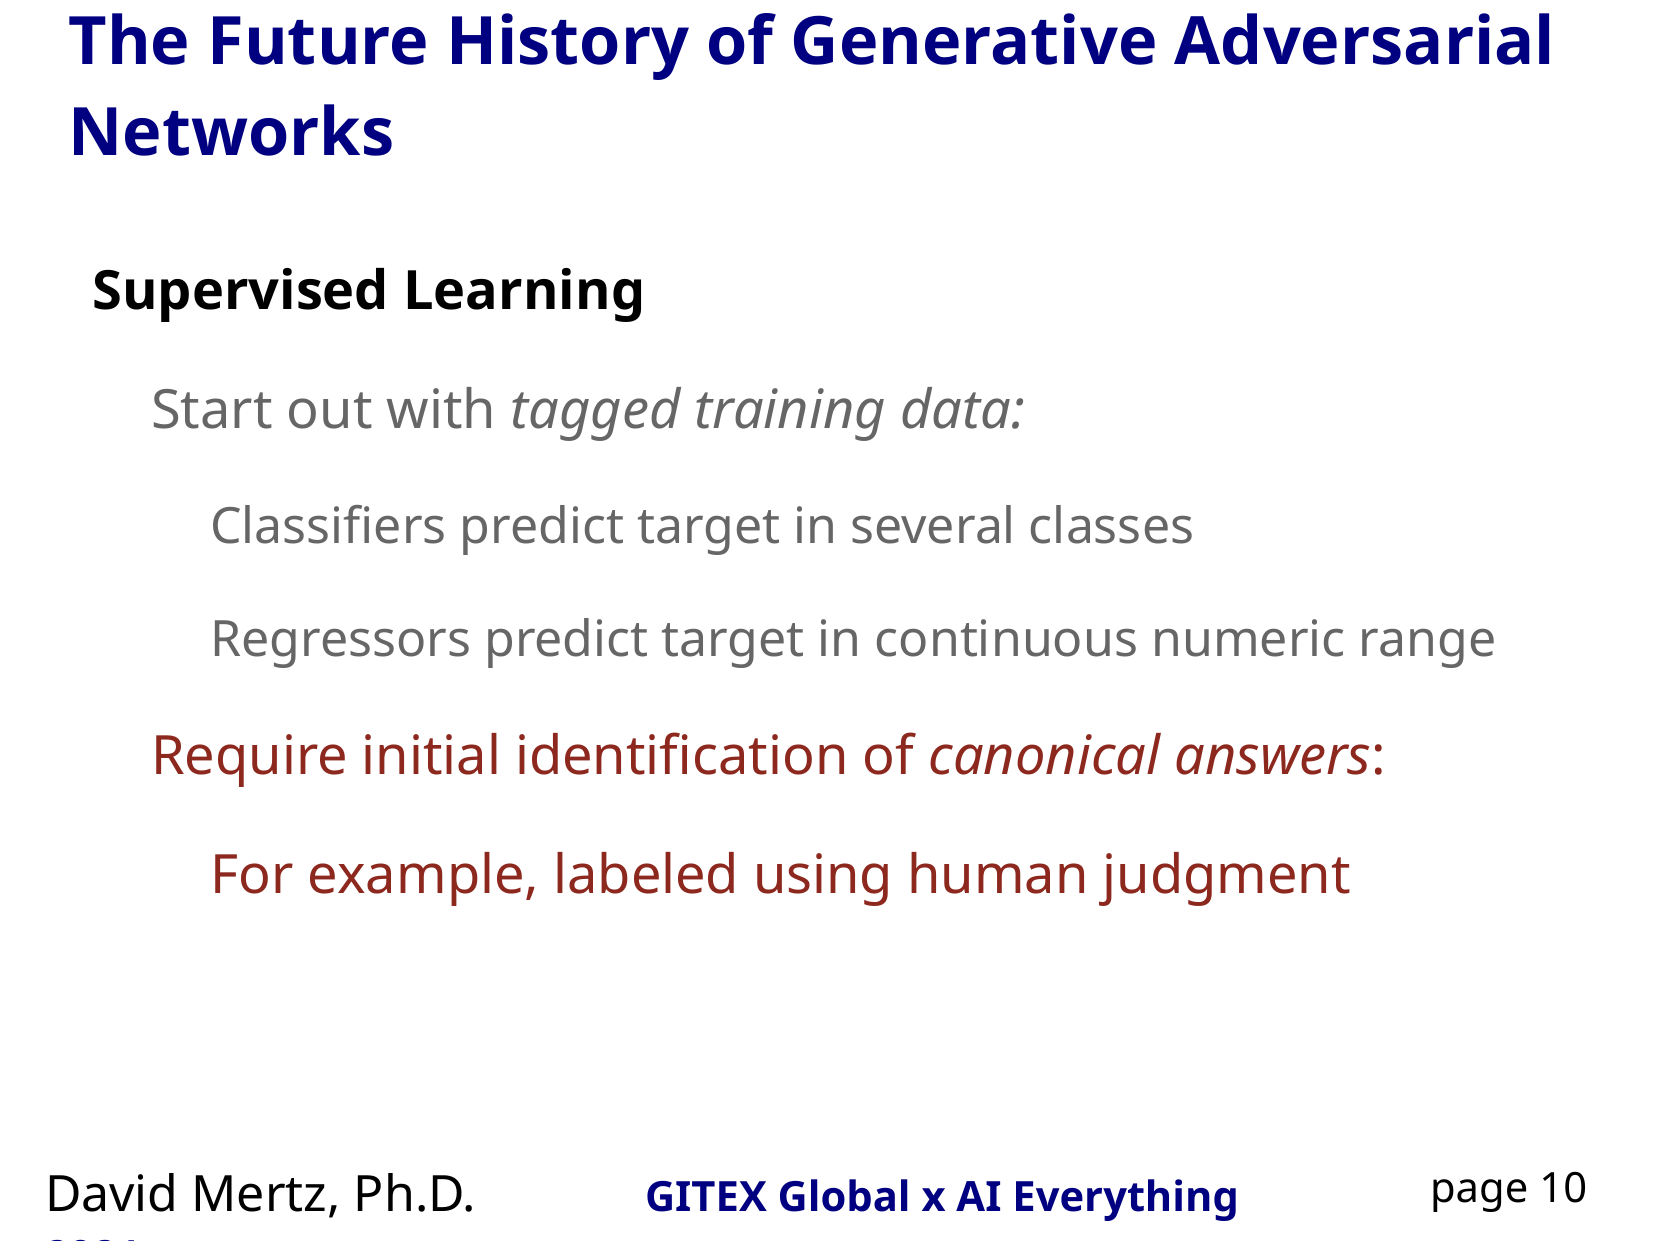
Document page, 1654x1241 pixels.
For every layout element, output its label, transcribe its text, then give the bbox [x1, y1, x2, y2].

list Supervised Learning Start out with tagged training data: Classifiers predict target in several classes Regressors predict target in continuous numeric range Require initial identification of canonical answers: For example, labeled using human judgment [92, 251, 1561, 1059]
